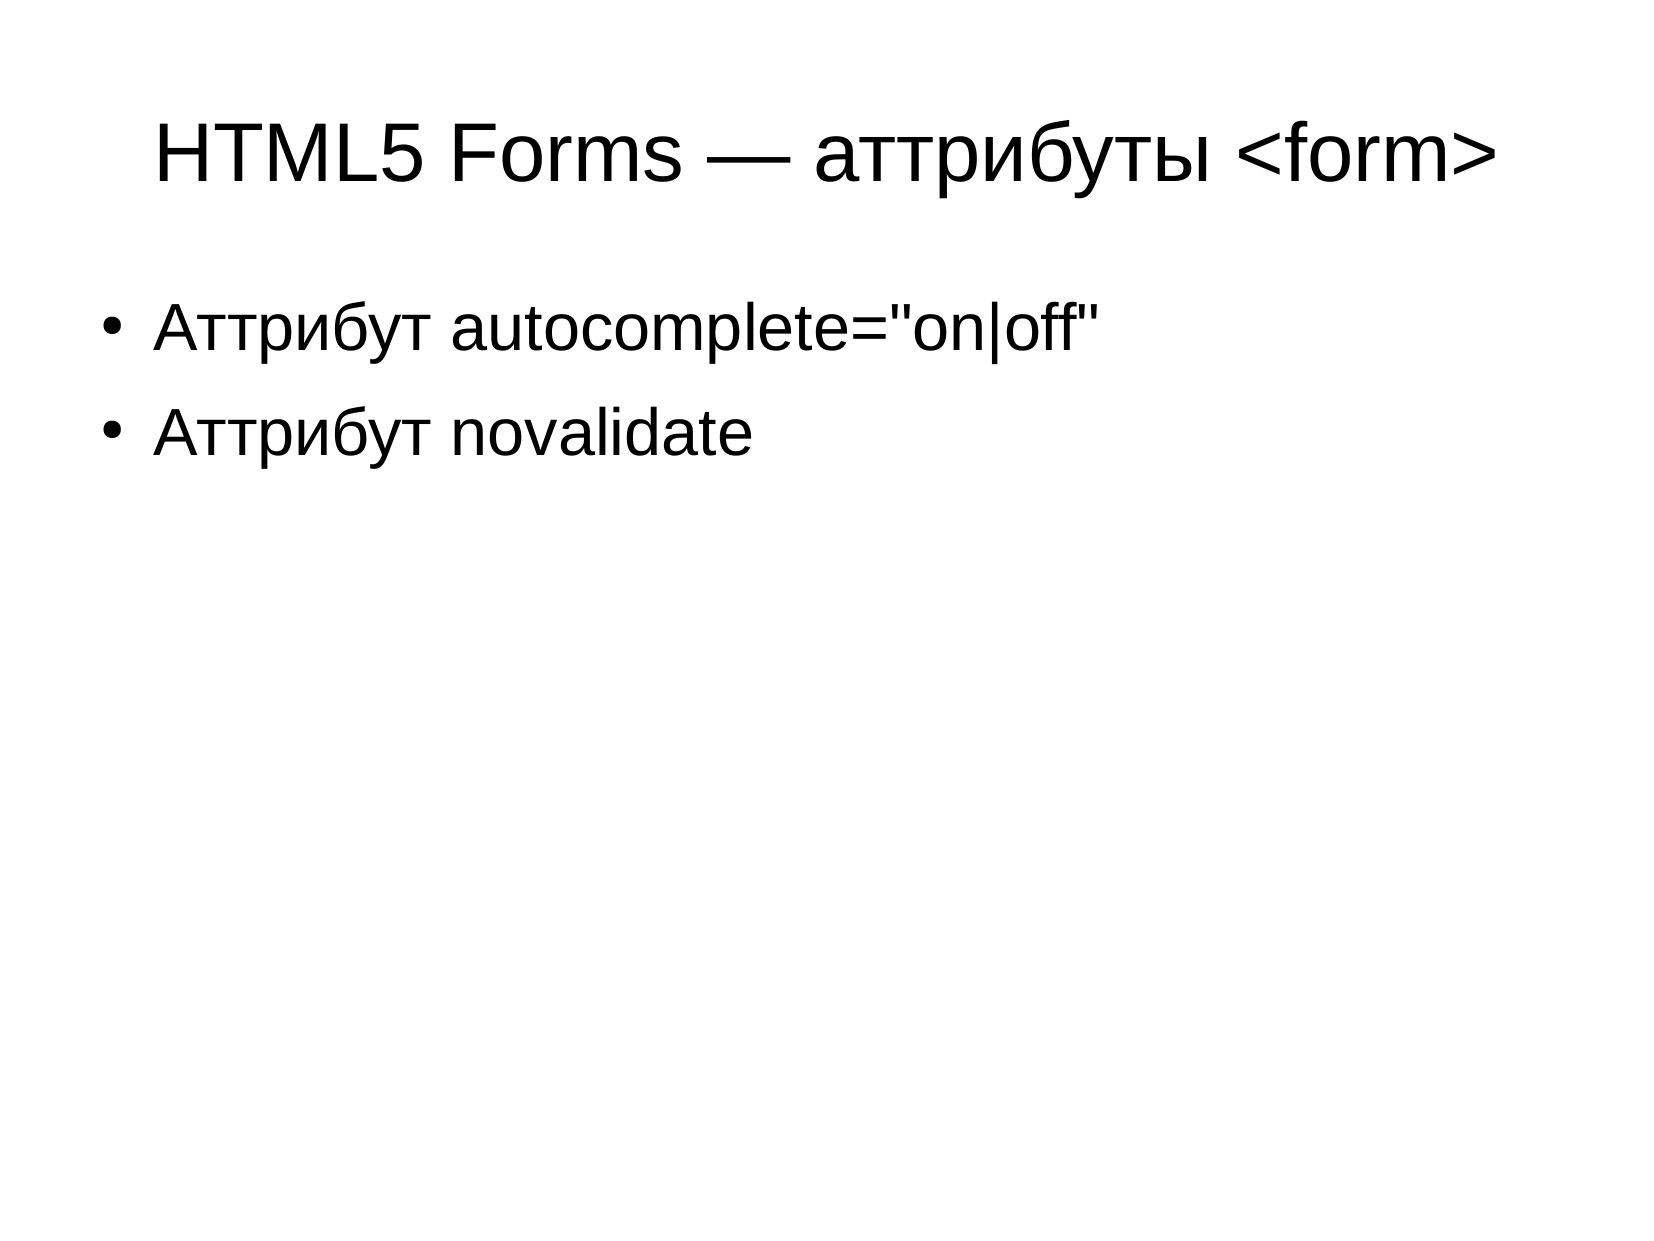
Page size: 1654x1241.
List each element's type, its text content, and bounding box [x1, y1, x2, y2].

list Аттрибут autocomplete="on|off" Аттрибут novalidate [82, 290, 1571, 1193]
title HTML5 Forms — аттрибуты <form> [82, 49, 1571, 257]
